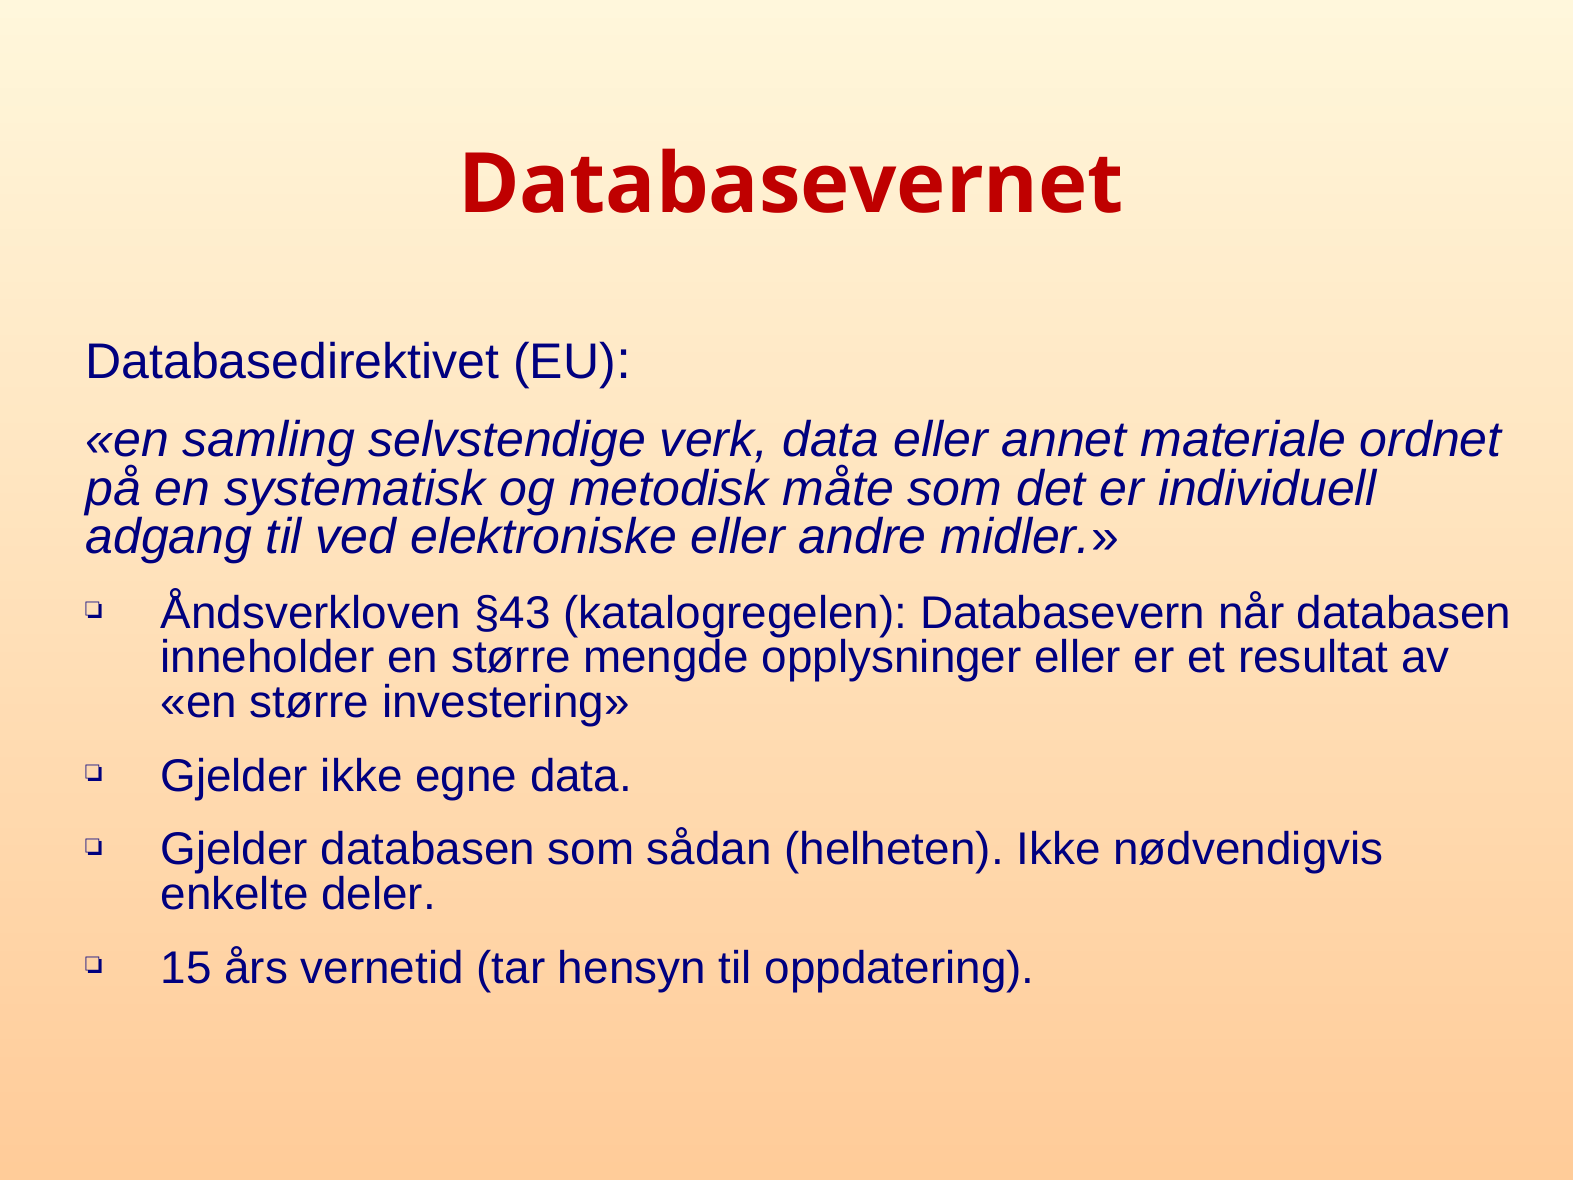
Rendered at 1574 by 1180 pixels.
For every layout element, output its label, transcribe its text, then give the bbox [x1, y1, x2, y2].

title Databasevernet [39, 54, 1543, 309]
list Databasedirektivet (EU): «en samling selvstendige verk, data eller annet materiale ordnet på en systematisk og metodisk måte som det er individuell adgang til ved elektroniske eller andre midler.» Åndsverkloven §43 (katalogregelen): Databasevern når databasen inneholder en større mengde opplysninger eller er et resultat av «en større investering» Gjelder ikke egne data. Gjelder databasen som sådan (helheten). Ikke nødvendigvis enkelte deler. 15 års vernetid (tar hensyn til oppdatering). [85, 336, 1539, 1170]
